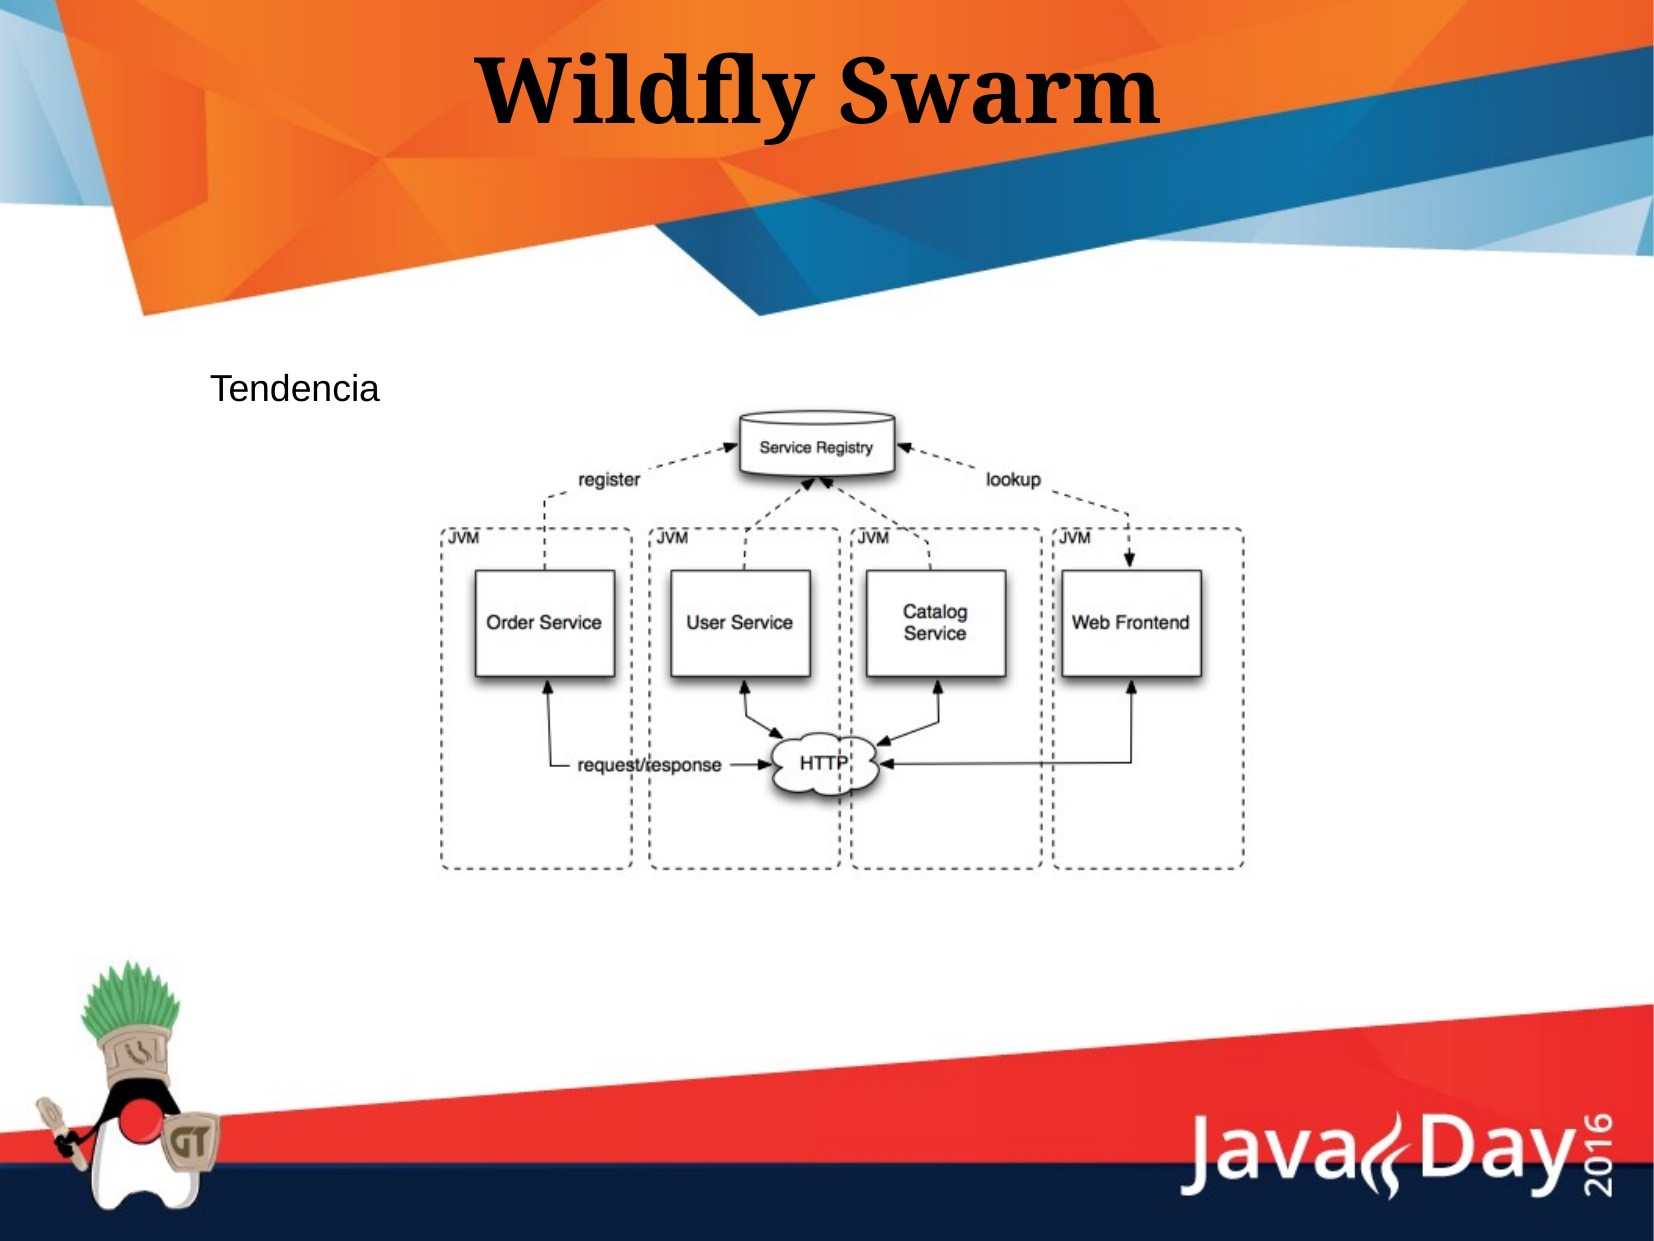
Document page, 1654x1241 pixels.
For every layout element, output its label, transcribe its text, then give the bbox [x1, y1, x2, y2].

title Wildfly Swarm [75, 0, 1564, 193]
picture [1291, 194, 1303, 200]
text_box Tendencia [195, 360, 466, 417]
picture [0, 0, 1654, 1241]
